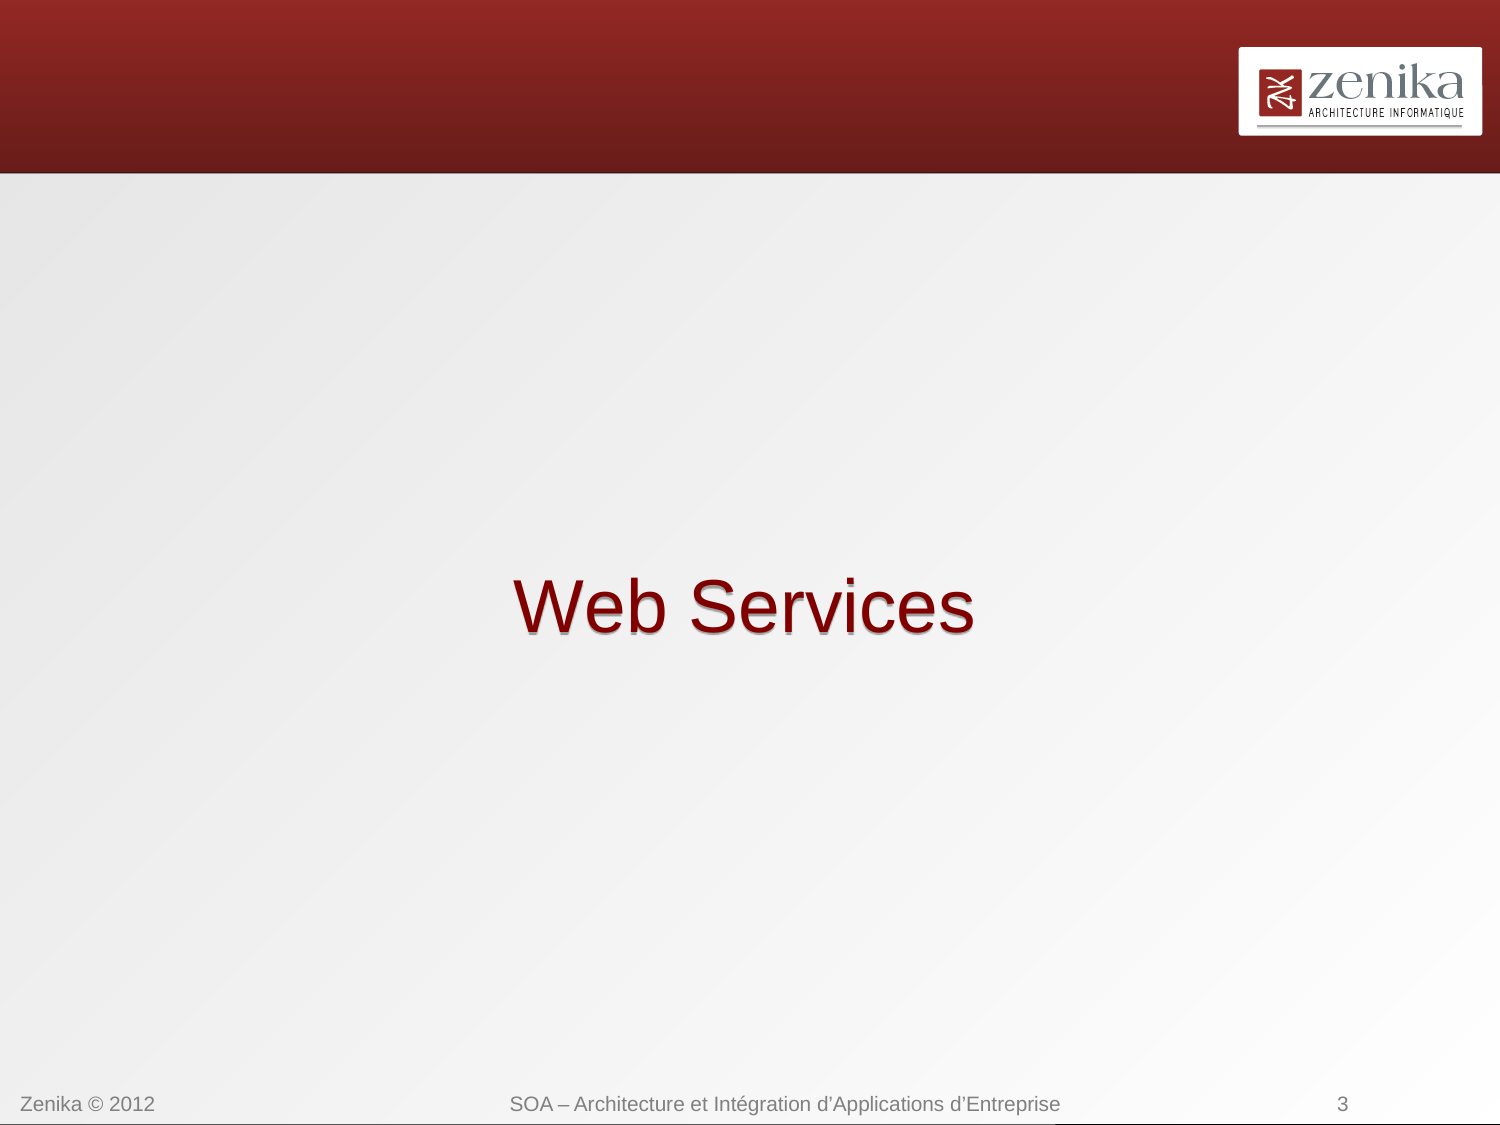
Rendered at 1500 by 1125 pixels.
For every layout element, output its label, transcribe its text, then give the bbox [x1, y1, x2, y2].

subtitle Web Services [53, 562, 1438, 681]
